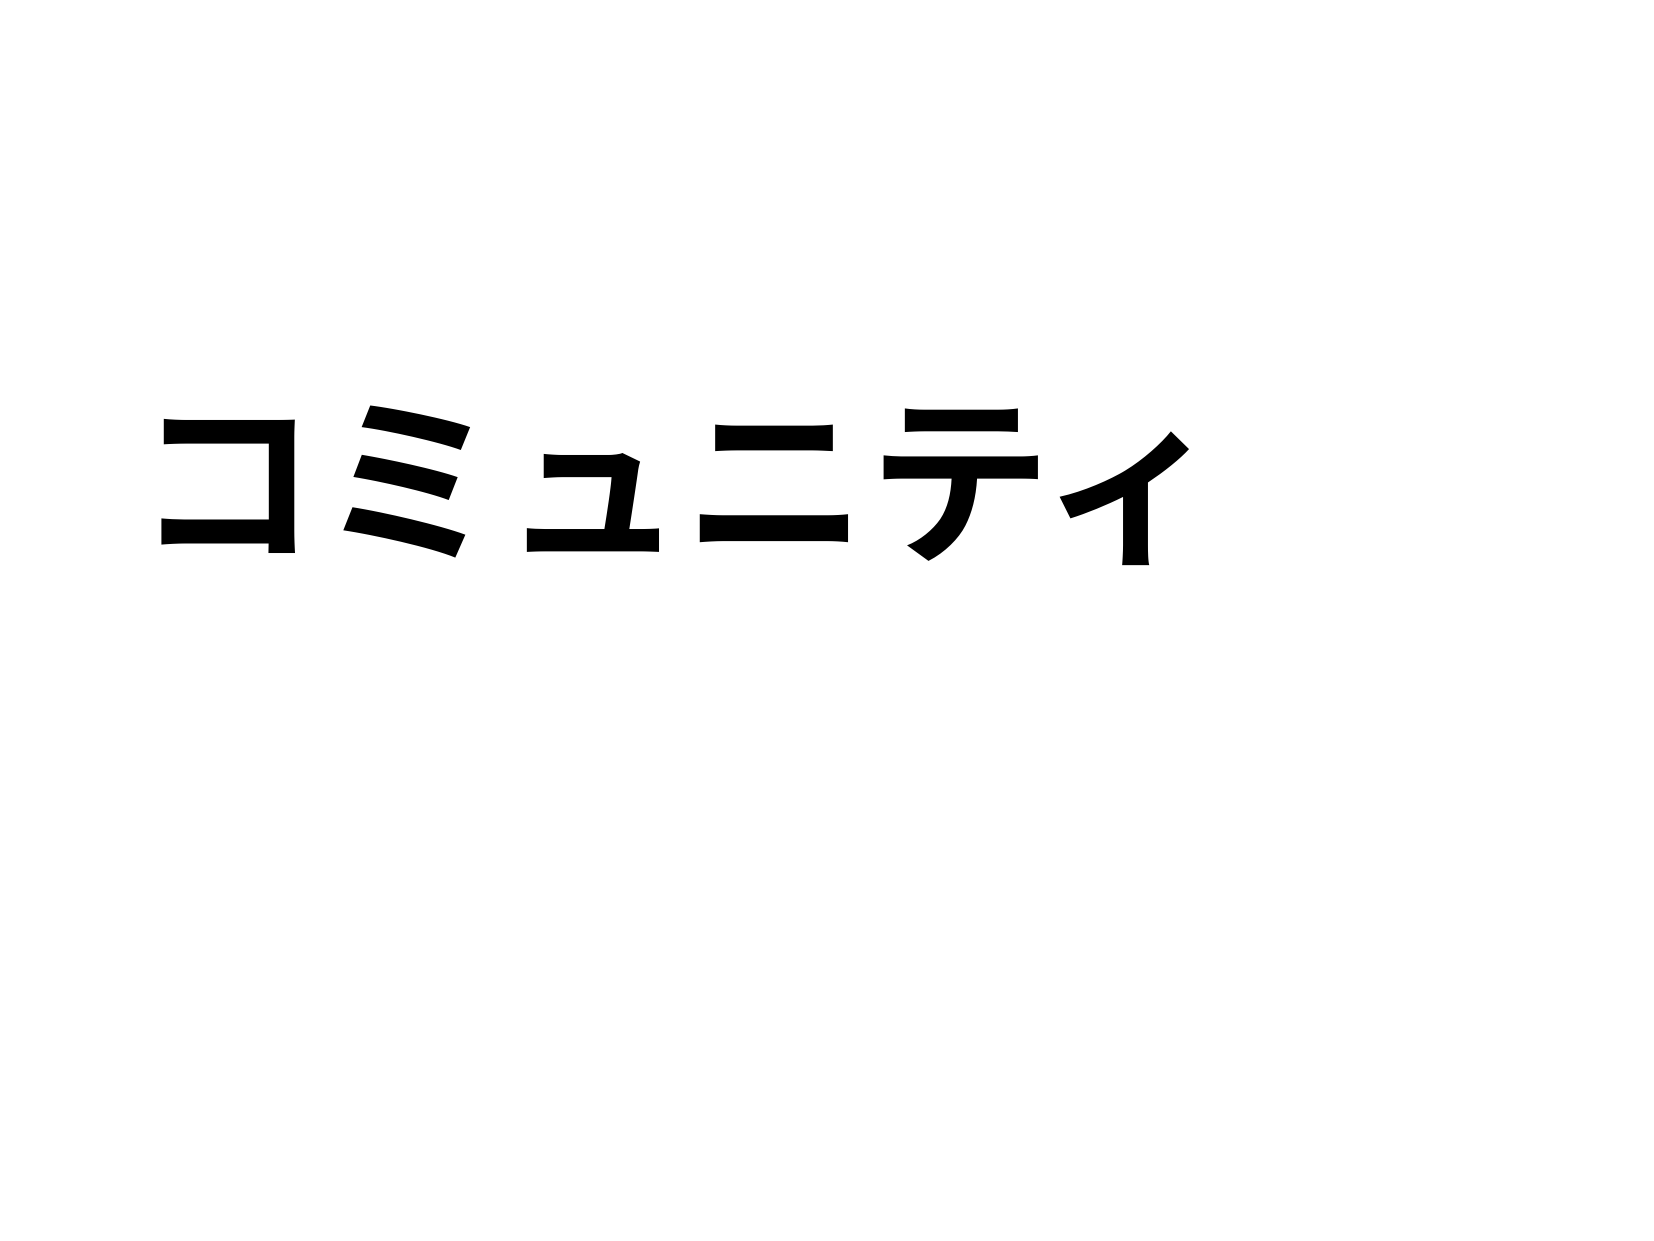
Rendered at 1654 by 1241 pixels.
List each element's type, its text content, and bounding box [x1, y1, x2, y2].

text_box コミュニティ [120, 329, 1441, 624]
